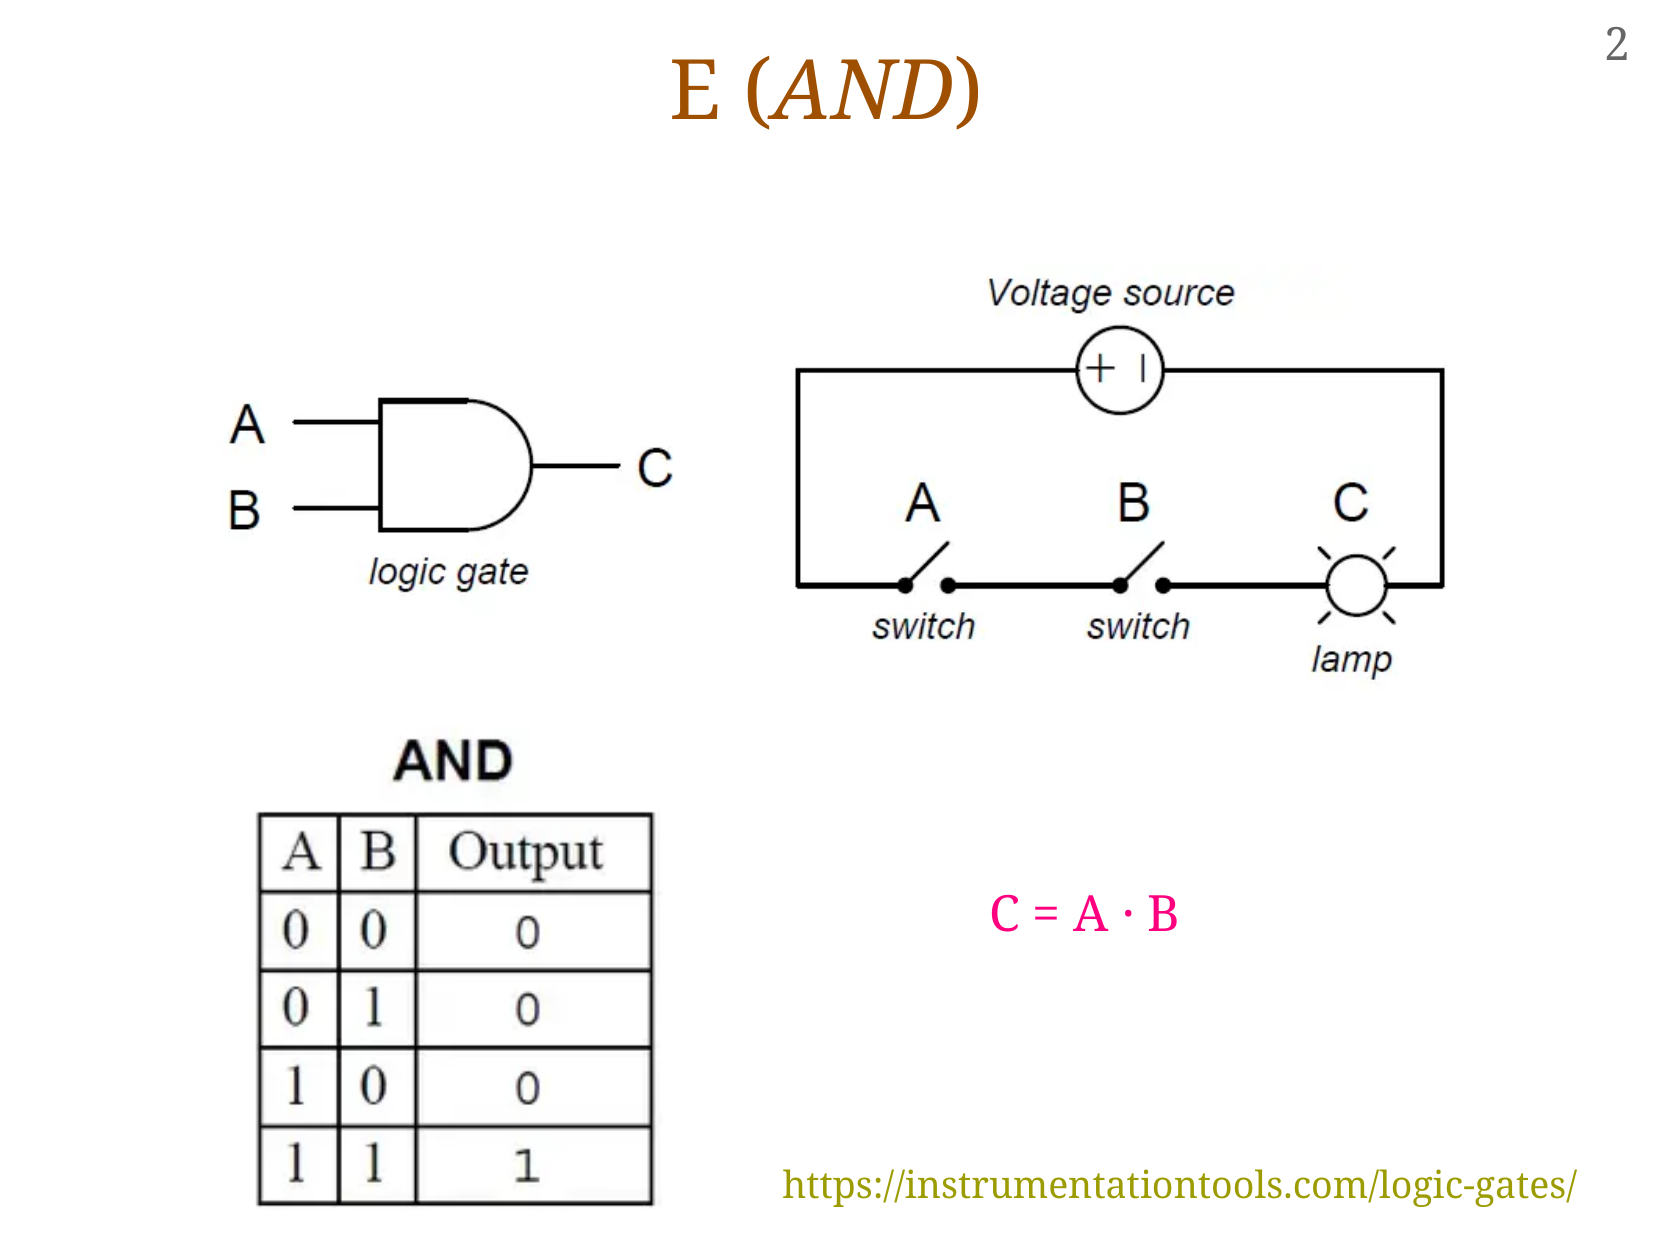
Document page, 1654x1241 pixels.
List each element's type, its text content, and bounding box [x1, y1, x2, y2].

text_box https://instrumentationtools.com/logic-gates/ [767, 1151, 1593, 1218]
title E (AND) [59, 29, 1595, 148]
picture [147, 265, 1512, 694]
text_box C = A · B [974, 871, 1447, 955]
picture [250, 726, 665, 1211]
